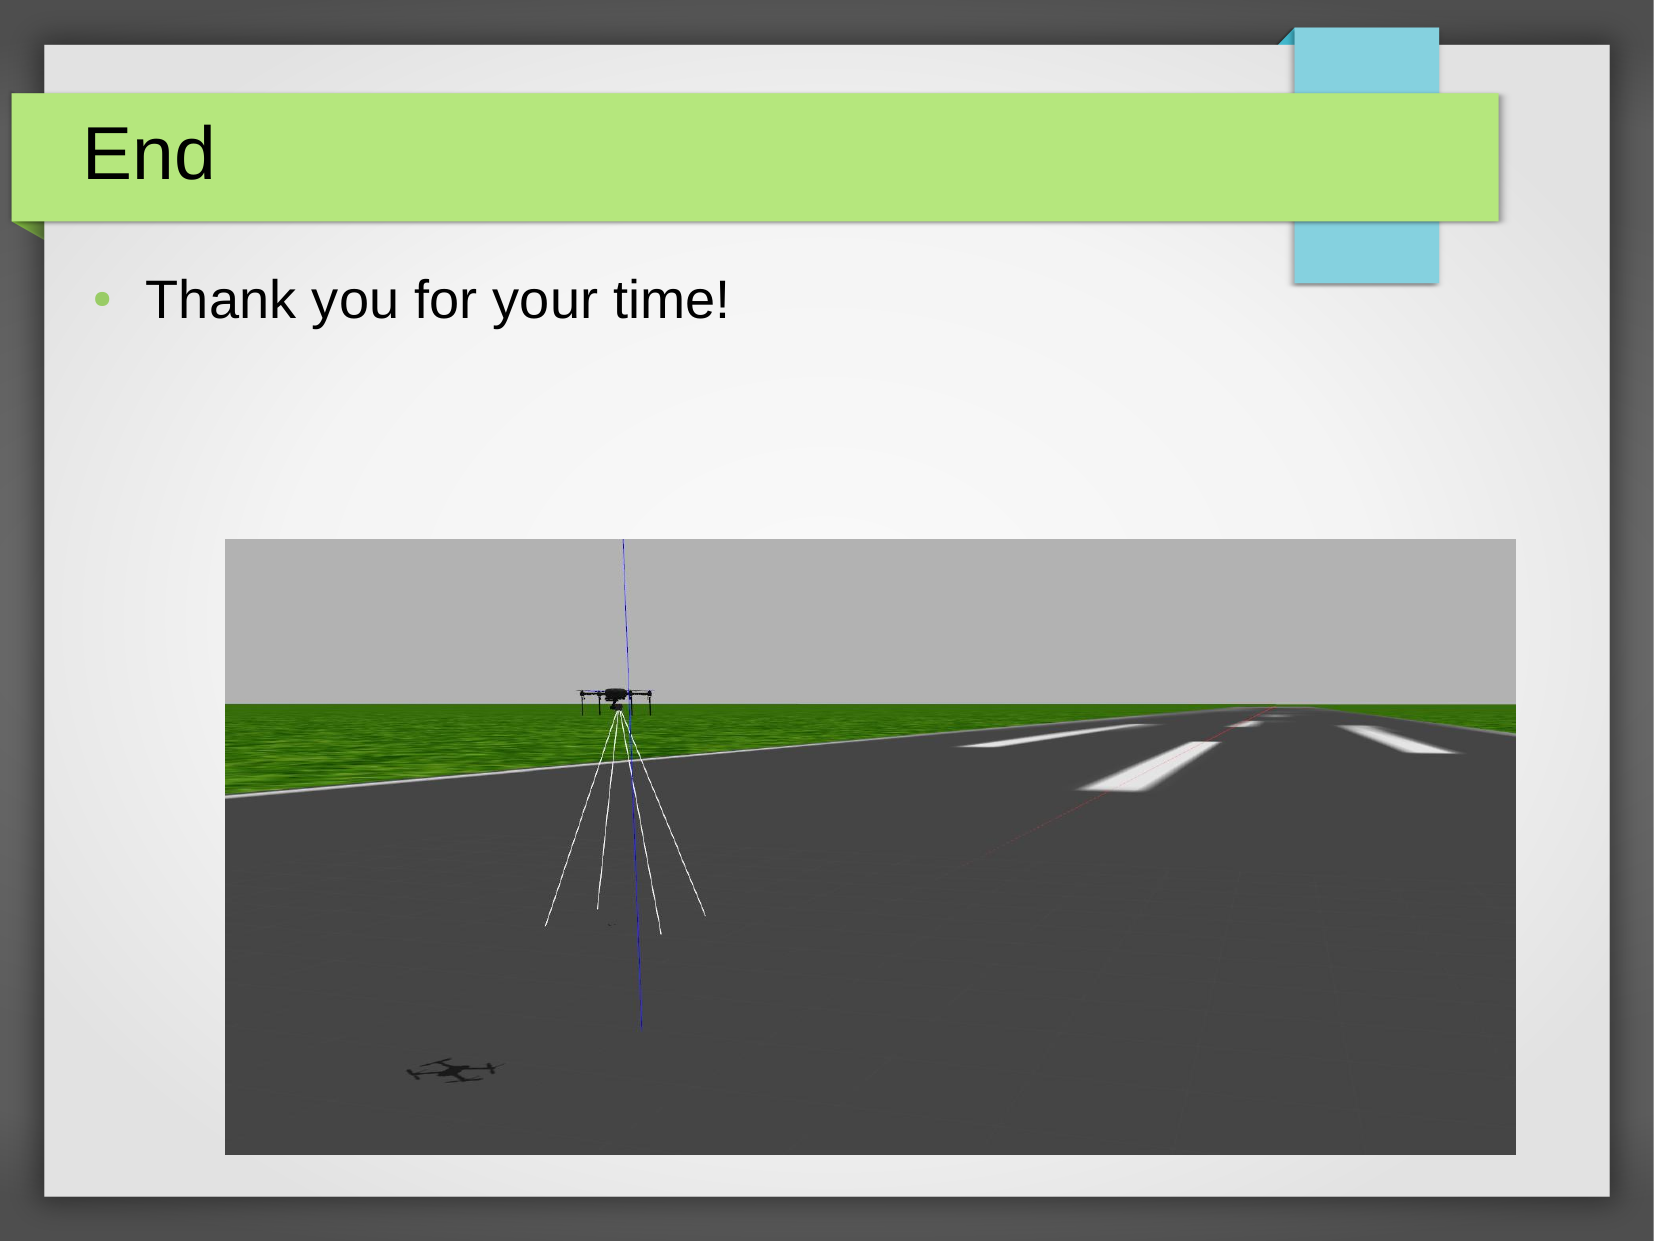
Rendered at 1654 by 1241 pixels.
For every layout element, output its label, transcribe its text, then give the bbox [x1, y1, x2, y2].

list Thank you for your time! [75, 270, 1564, 1186]
picture [0, 0, 1654, 1241]
title End [82, 94, 1264, 213]
